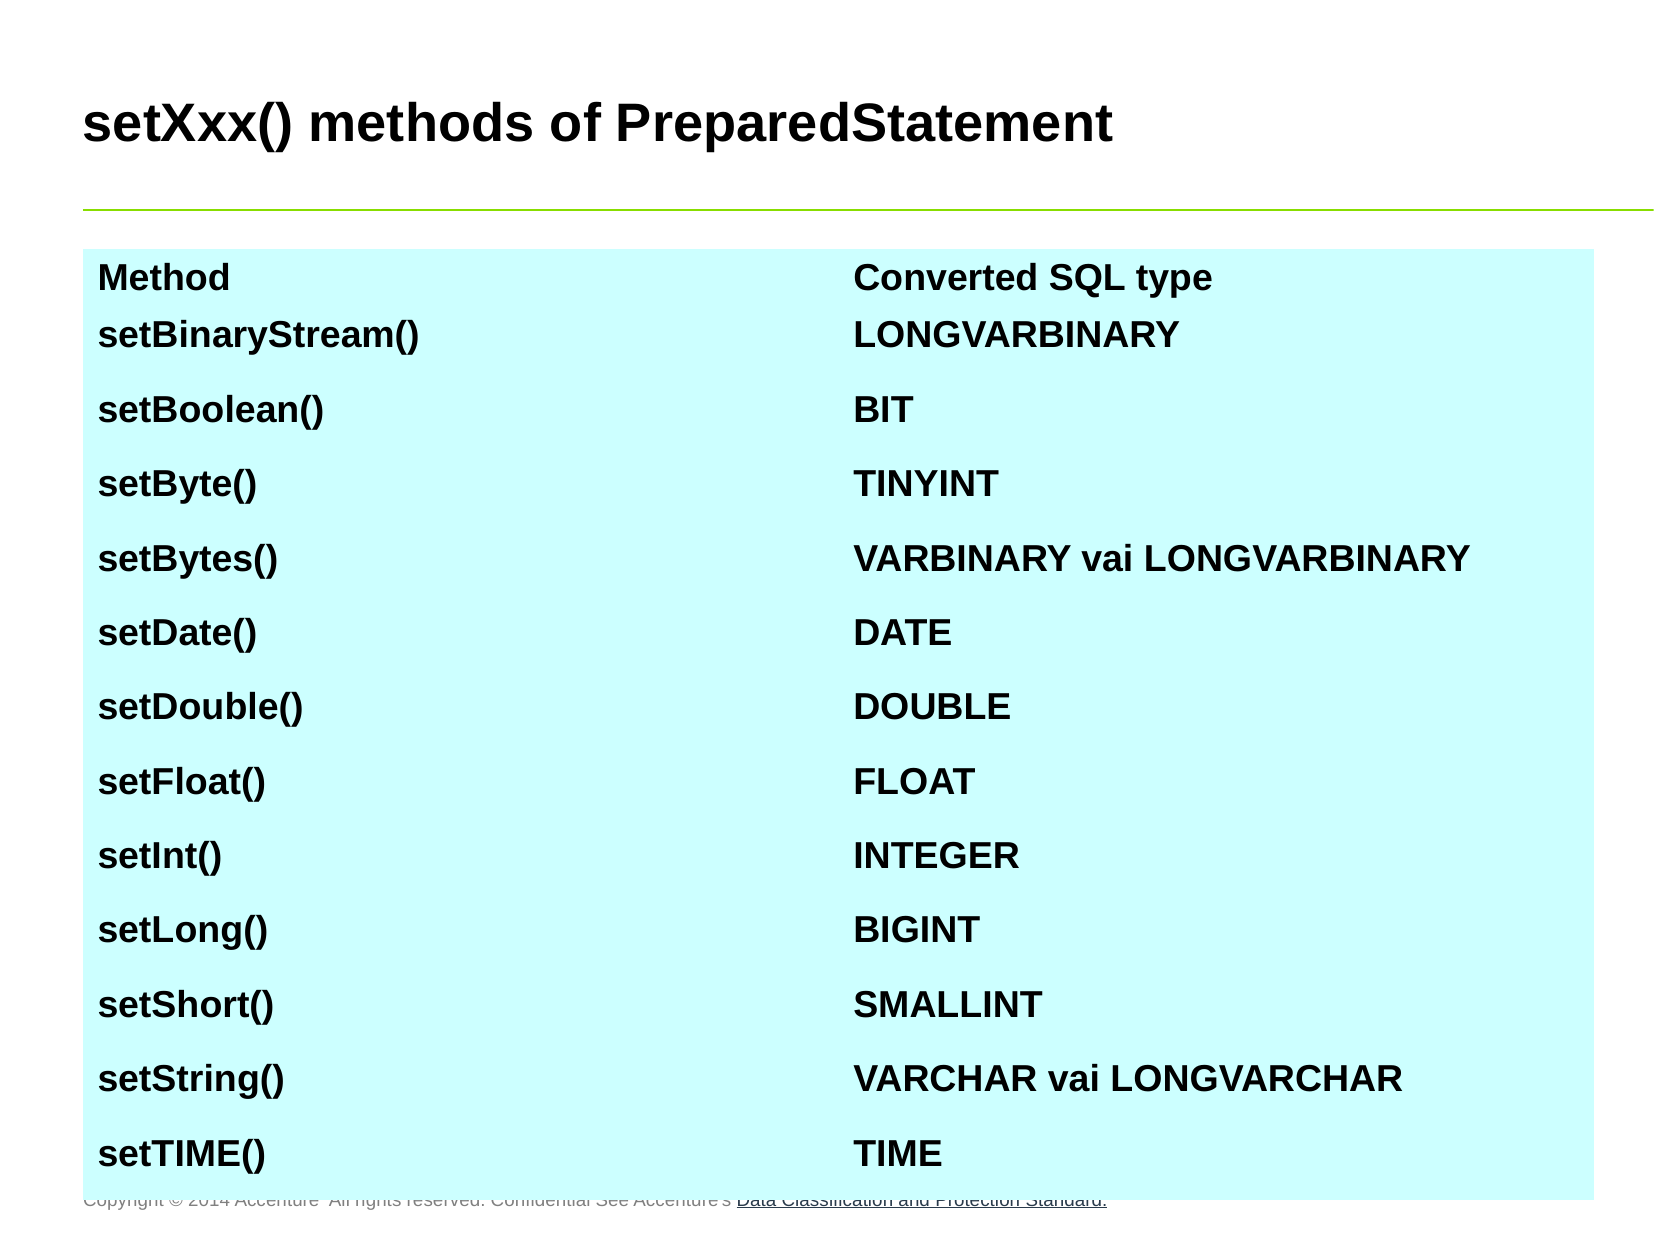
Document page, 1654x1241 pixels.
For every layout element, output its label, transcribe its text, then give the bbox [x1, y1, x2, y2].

table_cell SMALLINT [839, 976, 1594, 1050]
table_cell setString() [83, 1050, 839, 1125]
table_cell INTEGER [839, 827, 1594, 901]
table_cell setShort() [83, 976, 839, 1050]
table_cell setByte() [83, 455, 839, 529]
table_header Method [83, 249, 839, 306]
table_cell TINYINT [839, 455, 1594, 529]
table_cell BIT [839, 380, 1594, 455]
table_cell setLong() [83, 901, 839, 976]
table_cell setFloat() [83, 752, 839, 827]
table_cell setDate() [83, 604, 839, 678]
table_cell FLOAT [839, 752, 1594, 827]
table_cell setInt() [83, 827, 839, 901]
table_cell setBinaryStream() [83, 306, 839, 380]
table_cell setBytes() [83, 529, 839, 604]
table_cell DATE [839, 604, 1594, 678]
table_header Converted SQL type [839, 249, 1594, 306]
table_cell VARCHAR vai LONGVARCHAR [839, 1050, 1594, 1125]
title setXxx() methods of PreparedStatement [82, 12, 1571, 232]
table_cell setTIME() [83, 1125, 839, 1200]
table_cell setDouble() [83, 678, 839, 752]
table_cell LONGVARBINARY [839, 306, 1594, 380]
table_cell setBoolean() [83, 380, 839, 455]
table_cell TIME [839, 1125, 1594, 1200]
table_cell VARBINARY vai LONGVARBINARY [839, 529, 1594, 604]
table_cell BIGINT [839, 901, 1594, 976]
table_cell DOUBLE [839, 678, 1594, 752]
